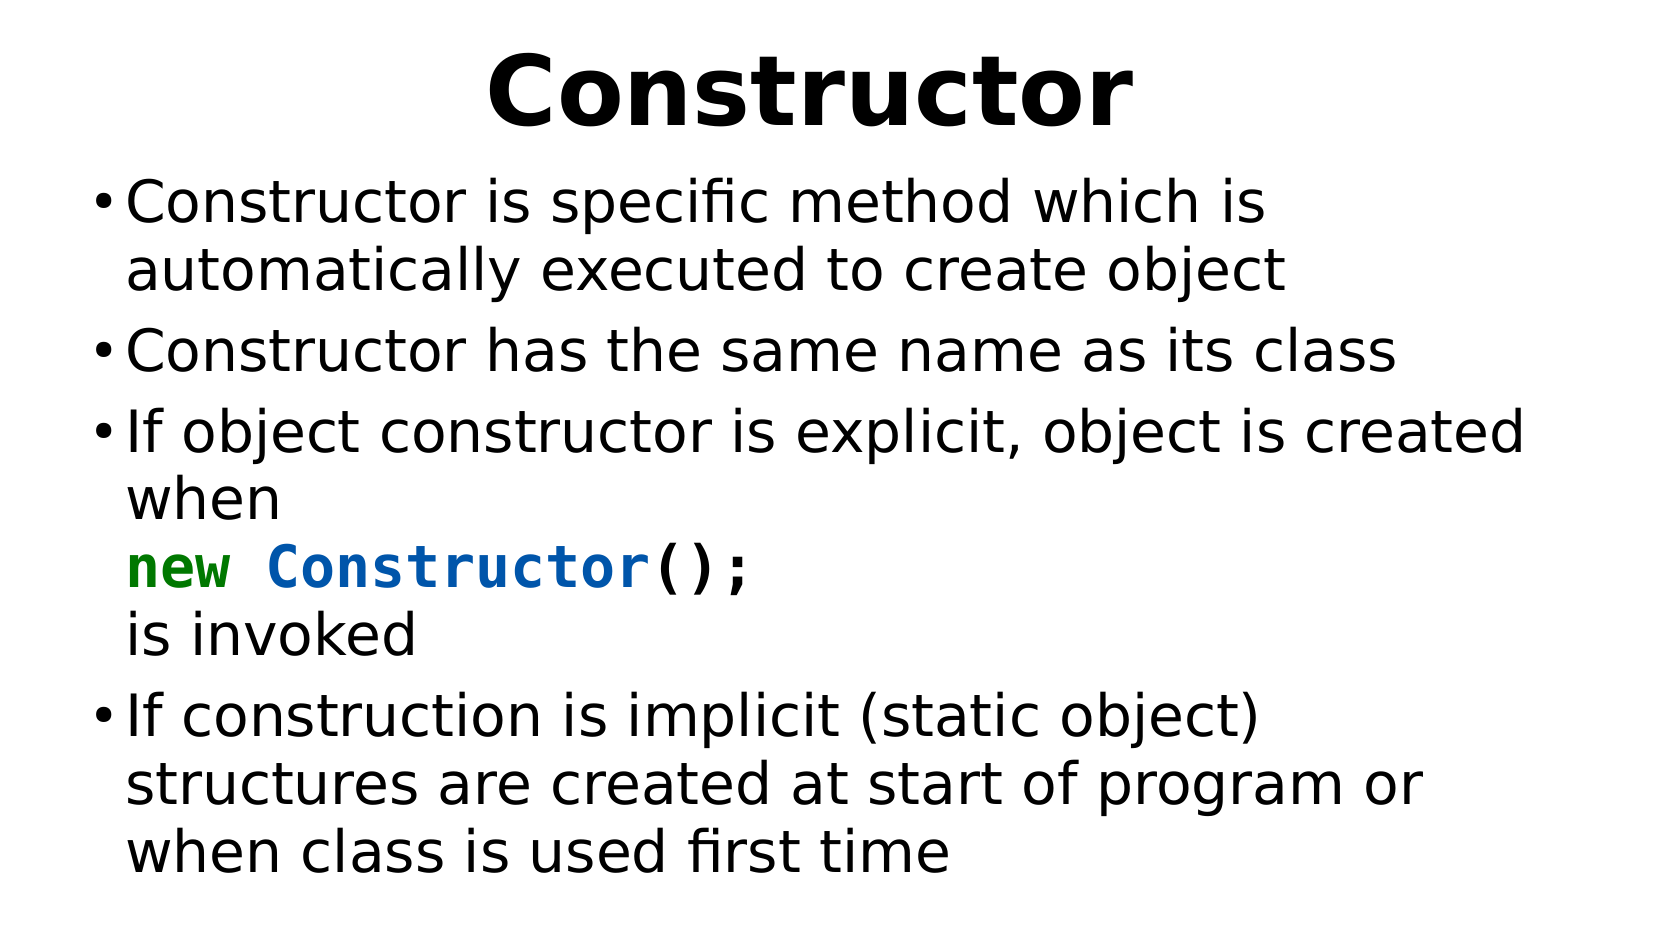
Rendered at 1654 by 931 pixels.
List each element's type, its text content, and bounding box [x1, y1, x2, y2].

title Constructor [82, 34, 1571, 149]
list Constructor is specific method which is automatically executed to create object Constructor has the same name as its class If object constructor is explicit, object is created when new Constructor(); is invoked If construction is implicit (static object) structures are created at start of program or when class is used first time [82, 168, 1538, 889]
